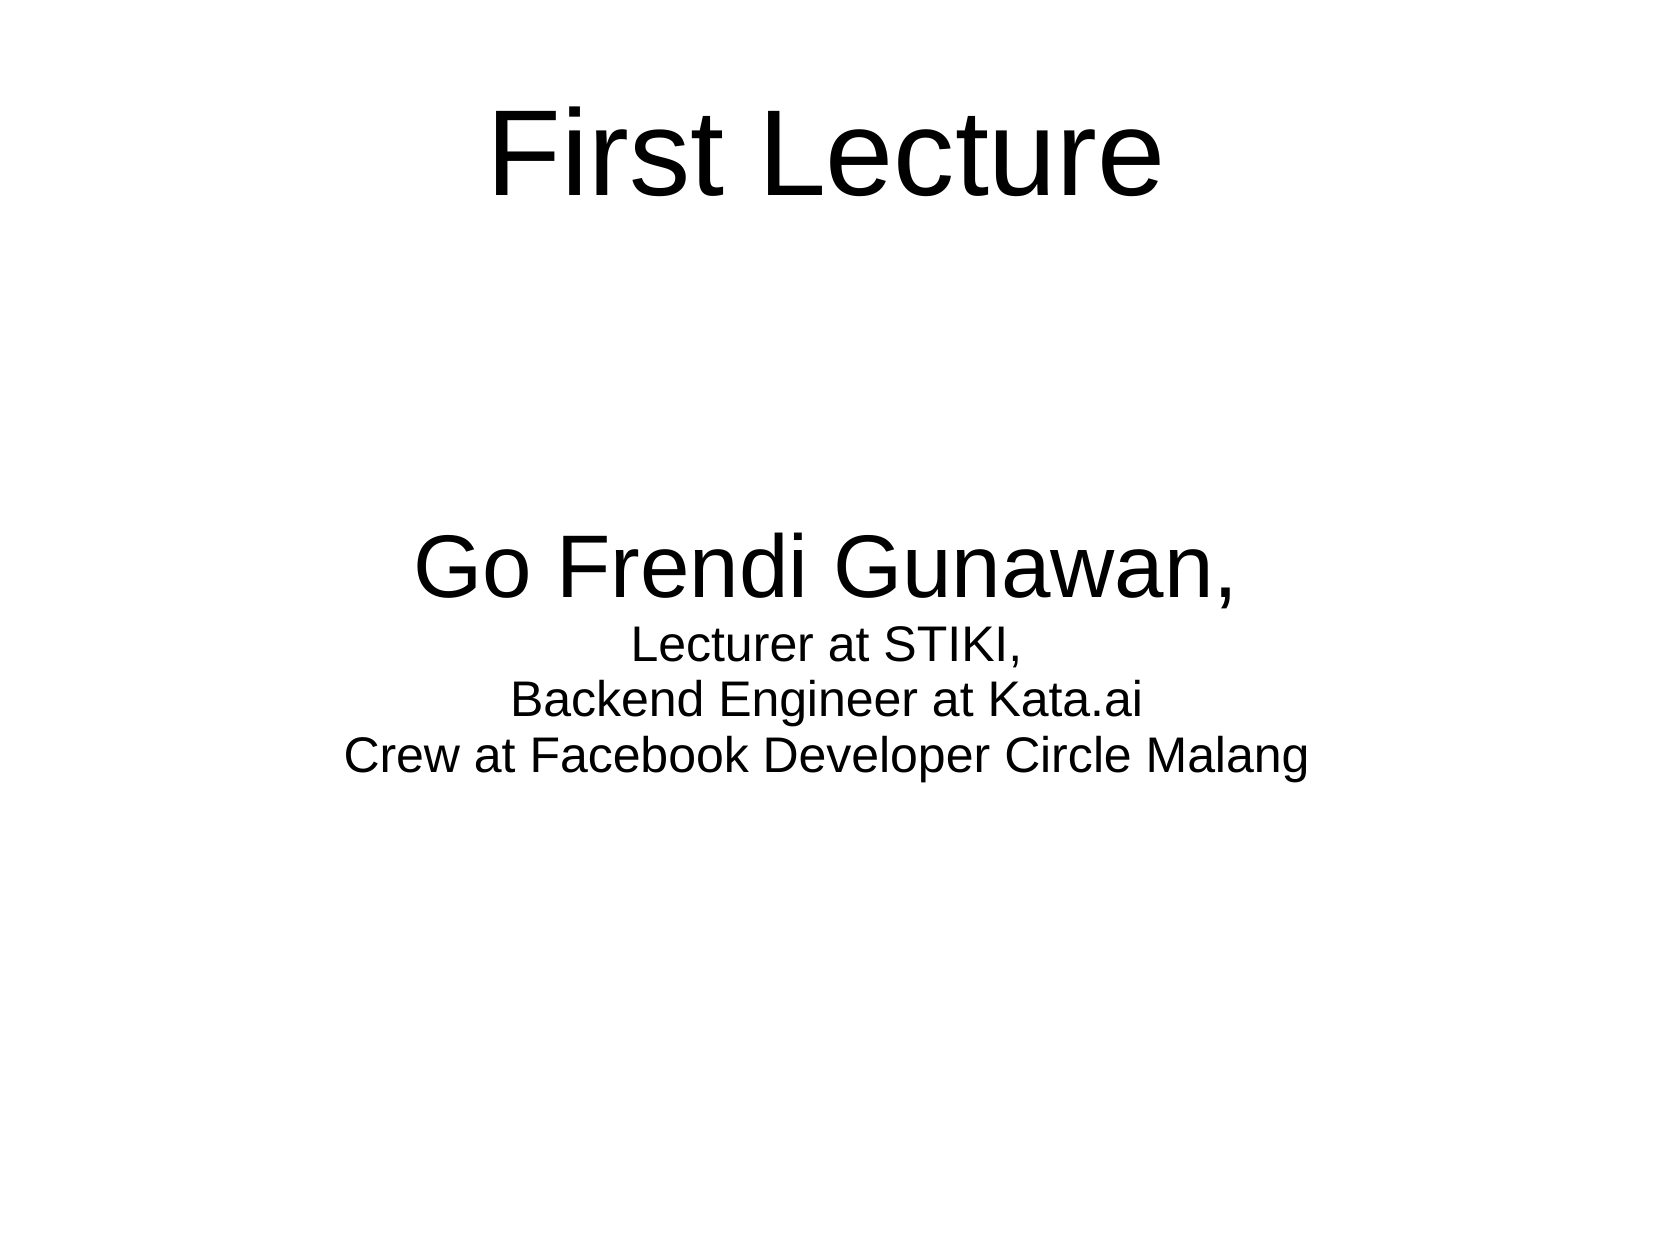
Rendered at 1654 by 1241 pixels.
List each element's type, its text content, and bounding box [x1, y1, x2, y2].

subtitle Go Frendi Gunawan, Lecturer at STIKI, Backend Engineer at Kata.ai Crew at Facebook Developer Circle Malang [82, 290, 1571, 1010]
title First Lecture [82, 49, 1571, 257]
